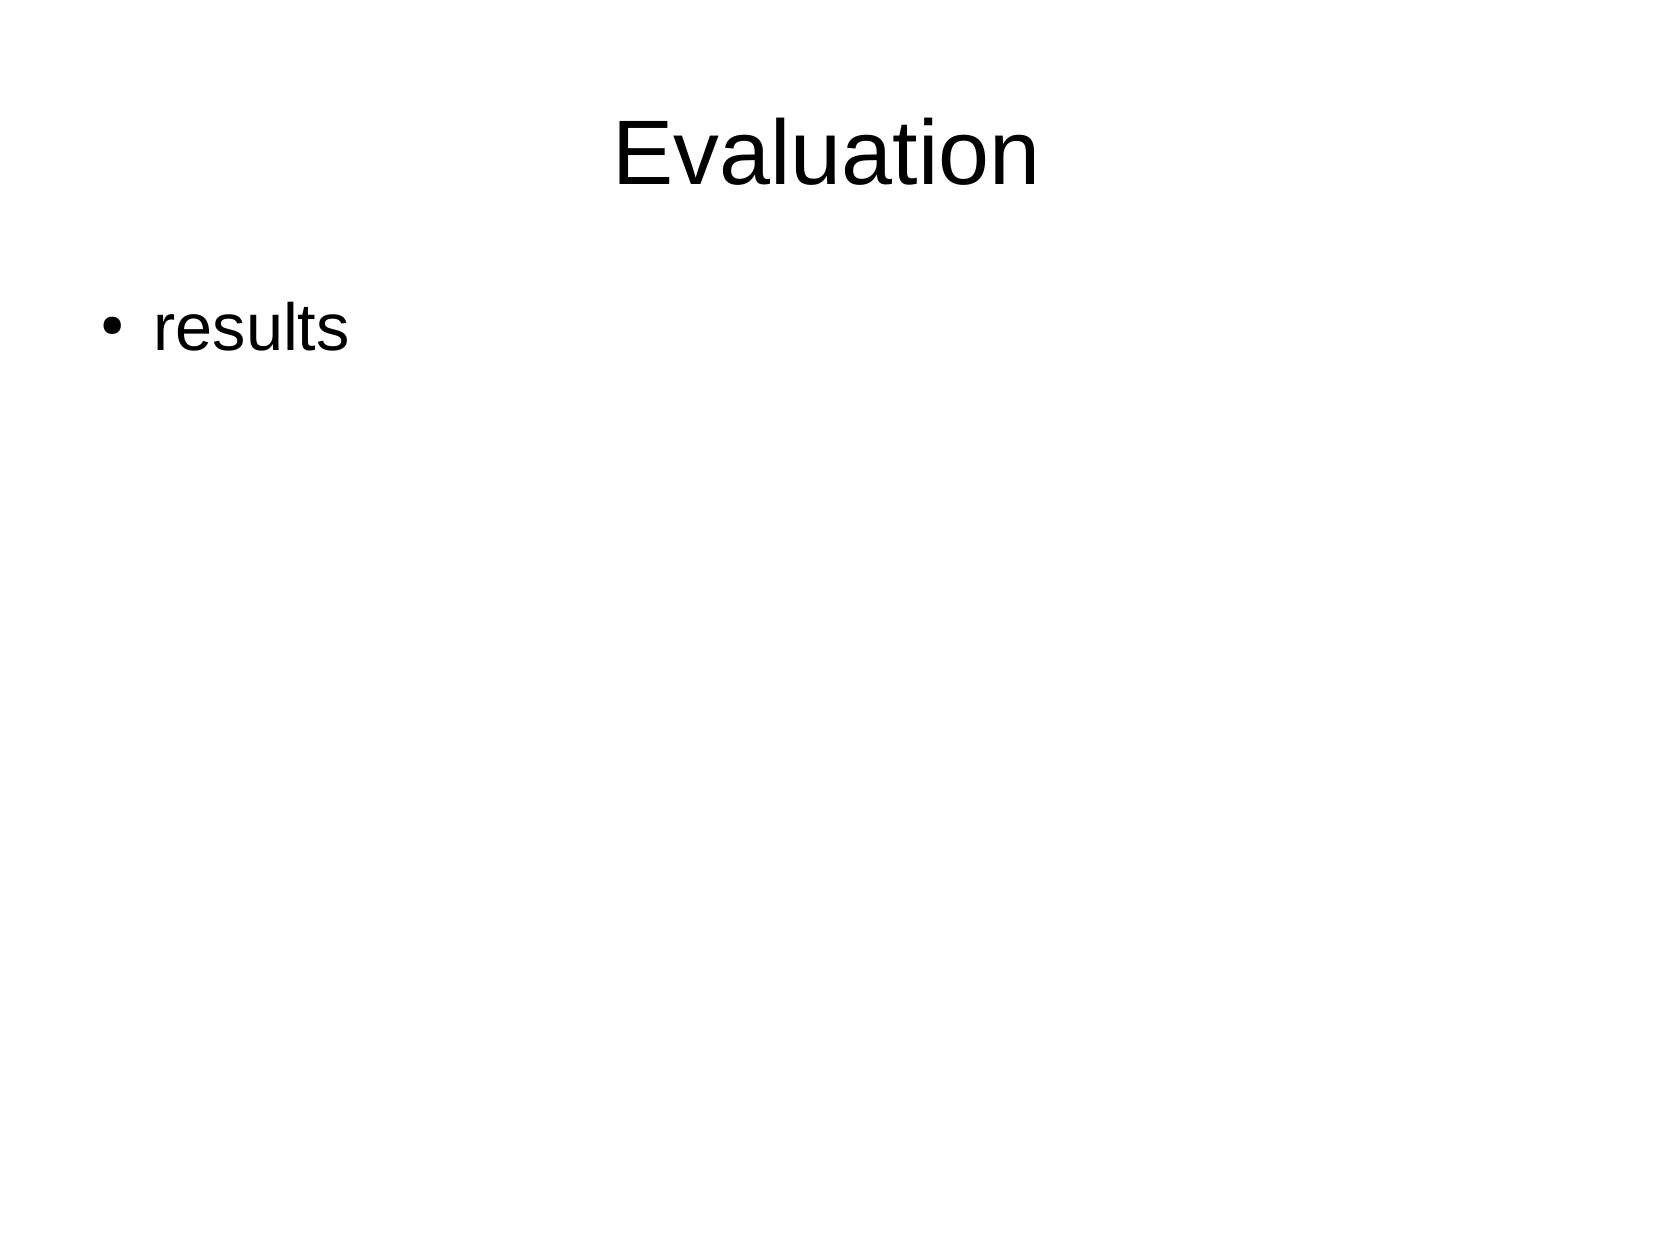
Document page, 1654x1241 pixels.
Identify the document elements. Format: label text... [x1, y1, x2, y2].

title Evaluation [82, 49, 1571, 257]
list results [82, 290, 1571, 1010]
